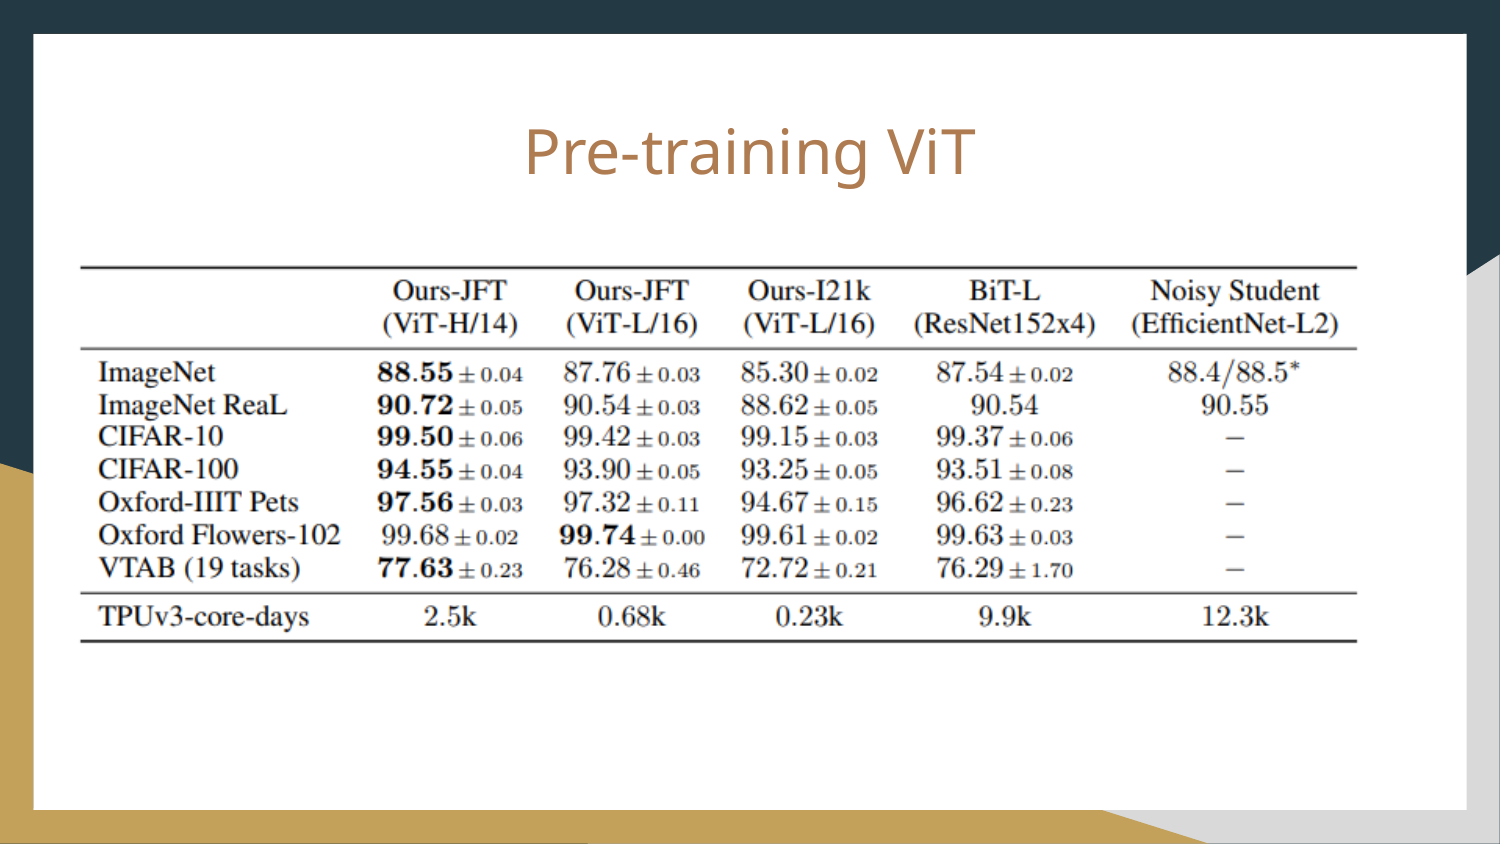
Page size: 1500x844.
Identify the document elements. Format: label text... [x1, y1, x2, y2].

title Pre-training ViT [134, 93, 1366, 217]
picture [66, 258, 1404, 651]
